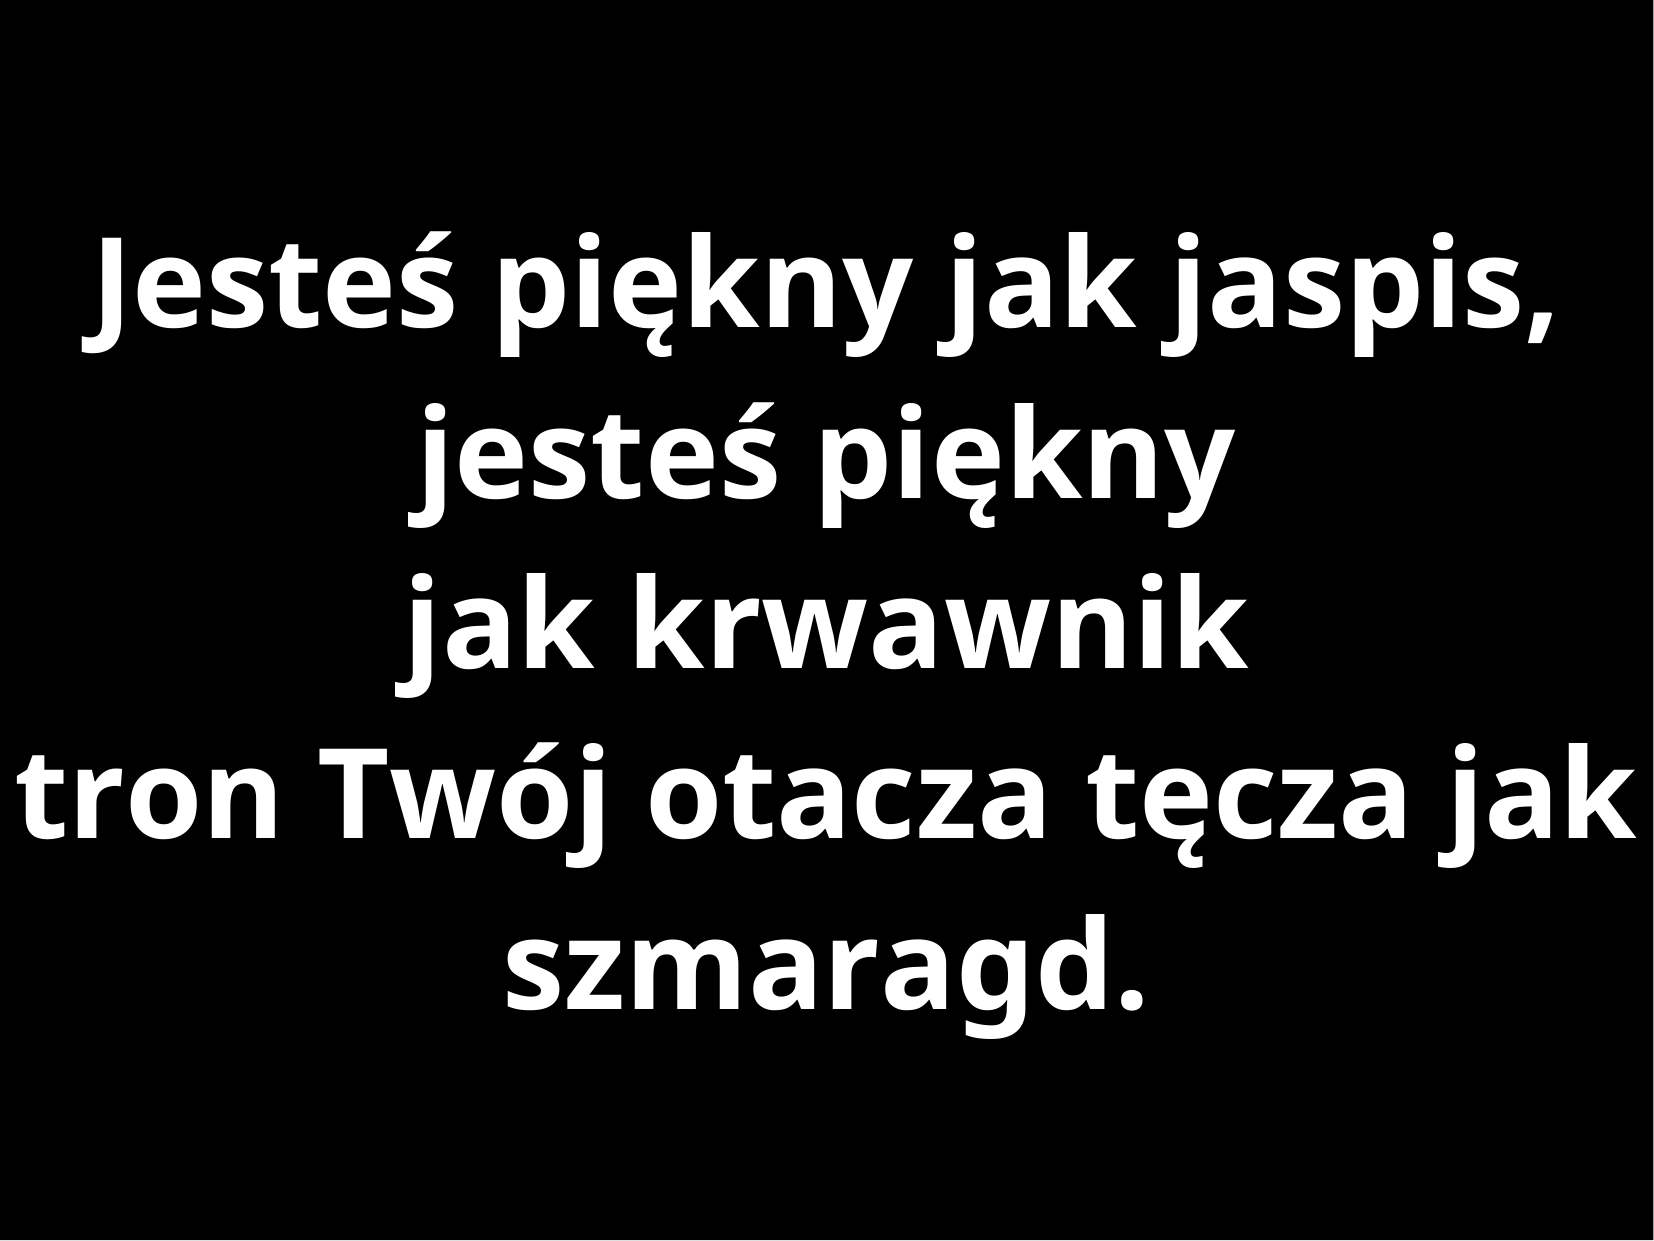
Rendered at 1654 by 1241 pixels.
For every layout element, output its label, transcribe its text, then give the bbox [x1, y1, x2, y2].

title Jesteś piękny jak jaspis, jesteś piękny jak krwawnik tron Twój otacza tęcza jak szmaragd. [0, 0, 1654, 1241]
